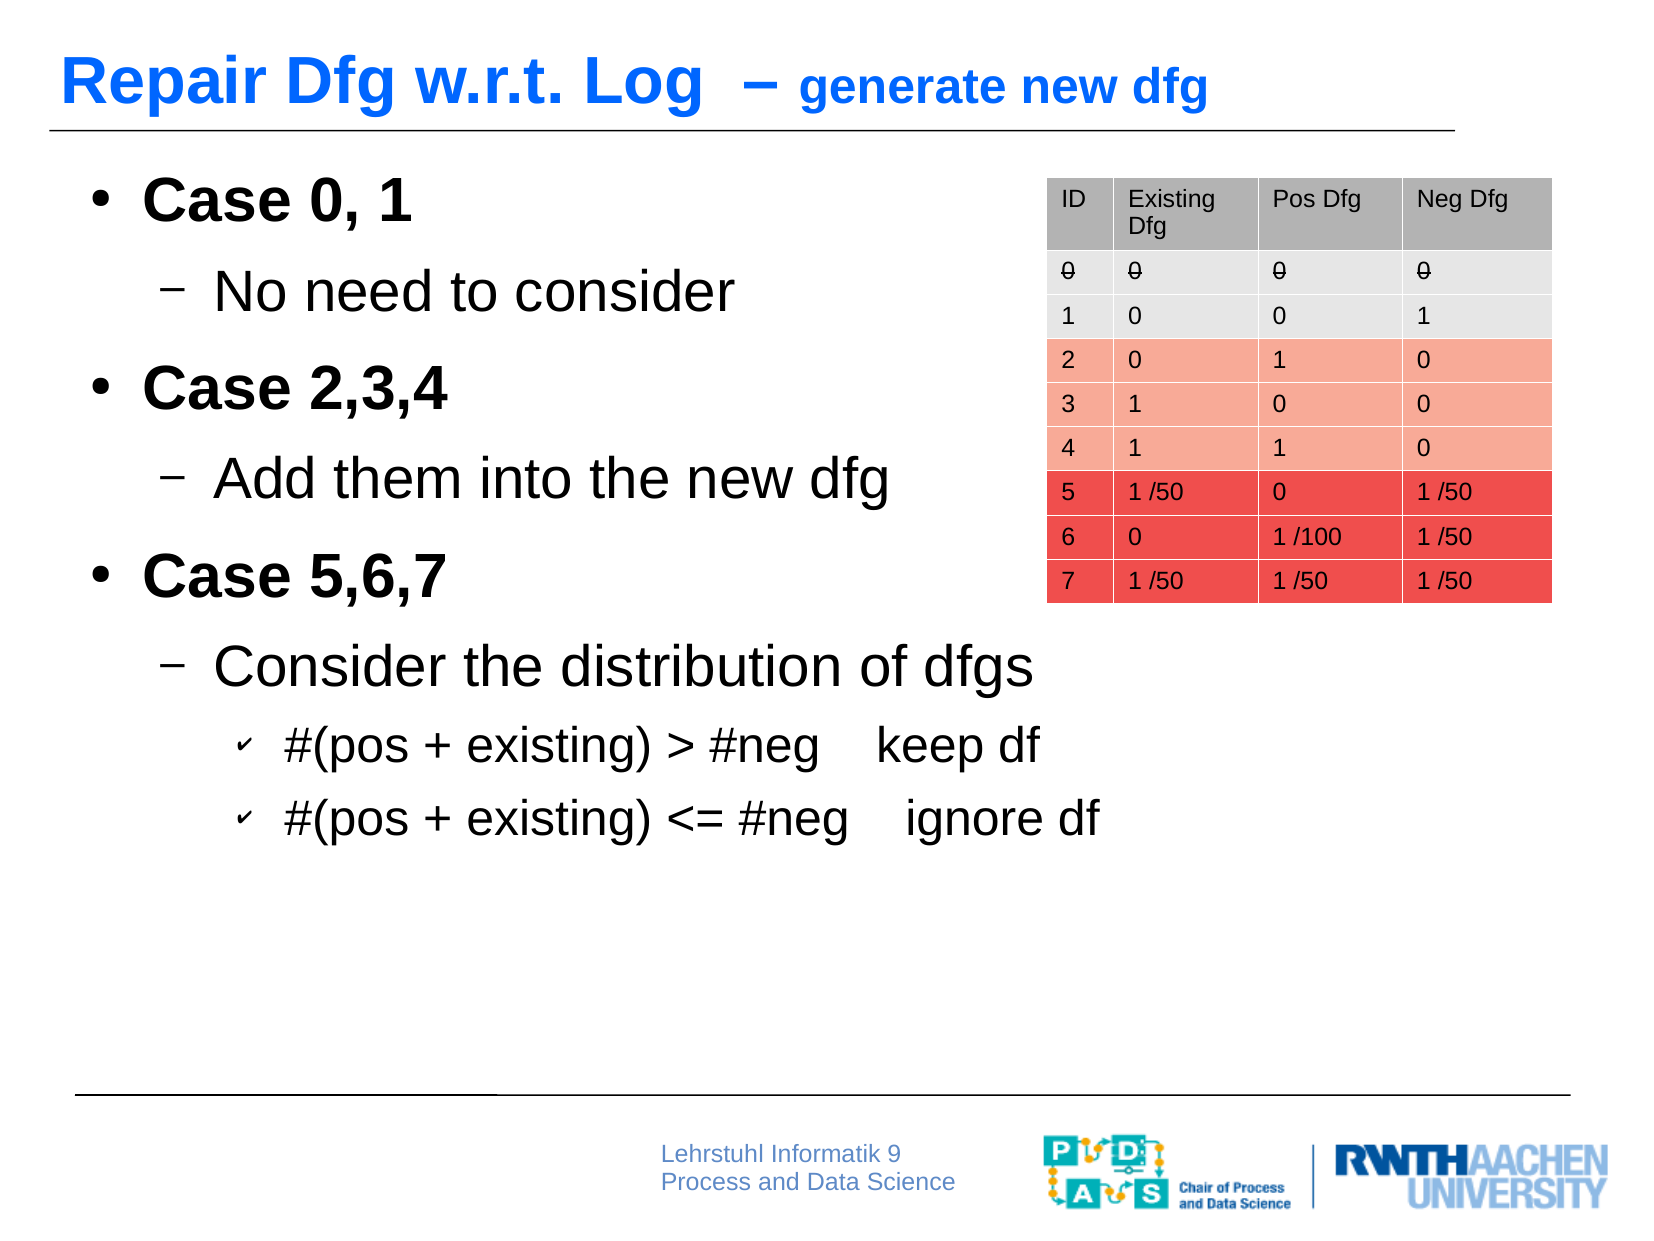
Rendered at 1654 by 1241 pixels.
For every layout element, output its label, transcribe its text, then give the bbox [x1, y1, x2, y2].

table_cell 7 [1047, 560, 1113, 603]
table_header Pos Dfg [1259, 178, 1402, 250]
table_cell 1 [1403, 295, 1552, 338]
table_cell 2 [1047, 339, 1113, 382]
picture [1005, 1090, 1647, 1241]
table_cell 0 [1259, 383, 1402, 426]
table_cell 5 [1047, 471, 1113, 515]
table_cell 1 /50 [1403, 471, 1552, 515]
table_cell 1 /50 [1114, 560, 1258, 603]
table_header Existing Dfg [1114, 178, 1258, 250]
table_cell 0 [1403, 383, 1552, 426]
table_cell 0 [1114, 516, 1258, 559]
table_cell 0 [1114, 339, 1258, 382]
table_cell 0 [1114, 251, 1258, 294]
table_cell 0 [1403, 427, 1552, 470]
table_cell 1 [1047, 295, 1113, 338]
table_cell 1 /50 [1259, 560, 1402, 603]
table_header ID [1047, 178, 1113, 250]
list Case 0, 1 No need to consider Case 2,3,4 Add them into the new dfg Case 5,6,7 Consider the distribution of dfgs #(pos + existing) > #neg keep df #(pos + existing) <= #neg ignore df [71, 165, 1561, 1021]
table_cell 0 [1114, 295, 1258, 338]
table_cell 6 [1047, 516, 1113, 559]
table_cell 0 [1259, 251, 1402, 294]
table_cell 1 /50 [1114, 471, 1258, 515]
title Repair Dfg w.r.t. Log – generate new dfg [60, 30, 1549, 131]
table_header Neg Dfg [1403, 178, 1552, 250]
table_cell 1 [1114, 383, 1258, 426]
table_cell 1 [1114, 427, 1258, 470]
table_cell 1 [1259, 339, 1402, 382]
table_cell 1 [1259, 427, 1402, 470]
table_cell 0 [1259, 295, 1402, 338]
table_cell 0 [1403, 251, 1552, 294]
table_cell 0 [1047, 251, 1113, 294]
table_cell 1 /50 [1403, 516, 1552, 559]
table_cell 3 [1047, 383, 1113, 426]
table_cell 4 [1047, 427, 1113, 470]
table_cell 0 [1259, 471, 1402, 515]
table_cell 1 /50 [1403, 560, 1552, 603]
table_cell 1 /100 [1259, 516, 1402, 559]
table_cell 0 [1403, 339, 1552, 382]
